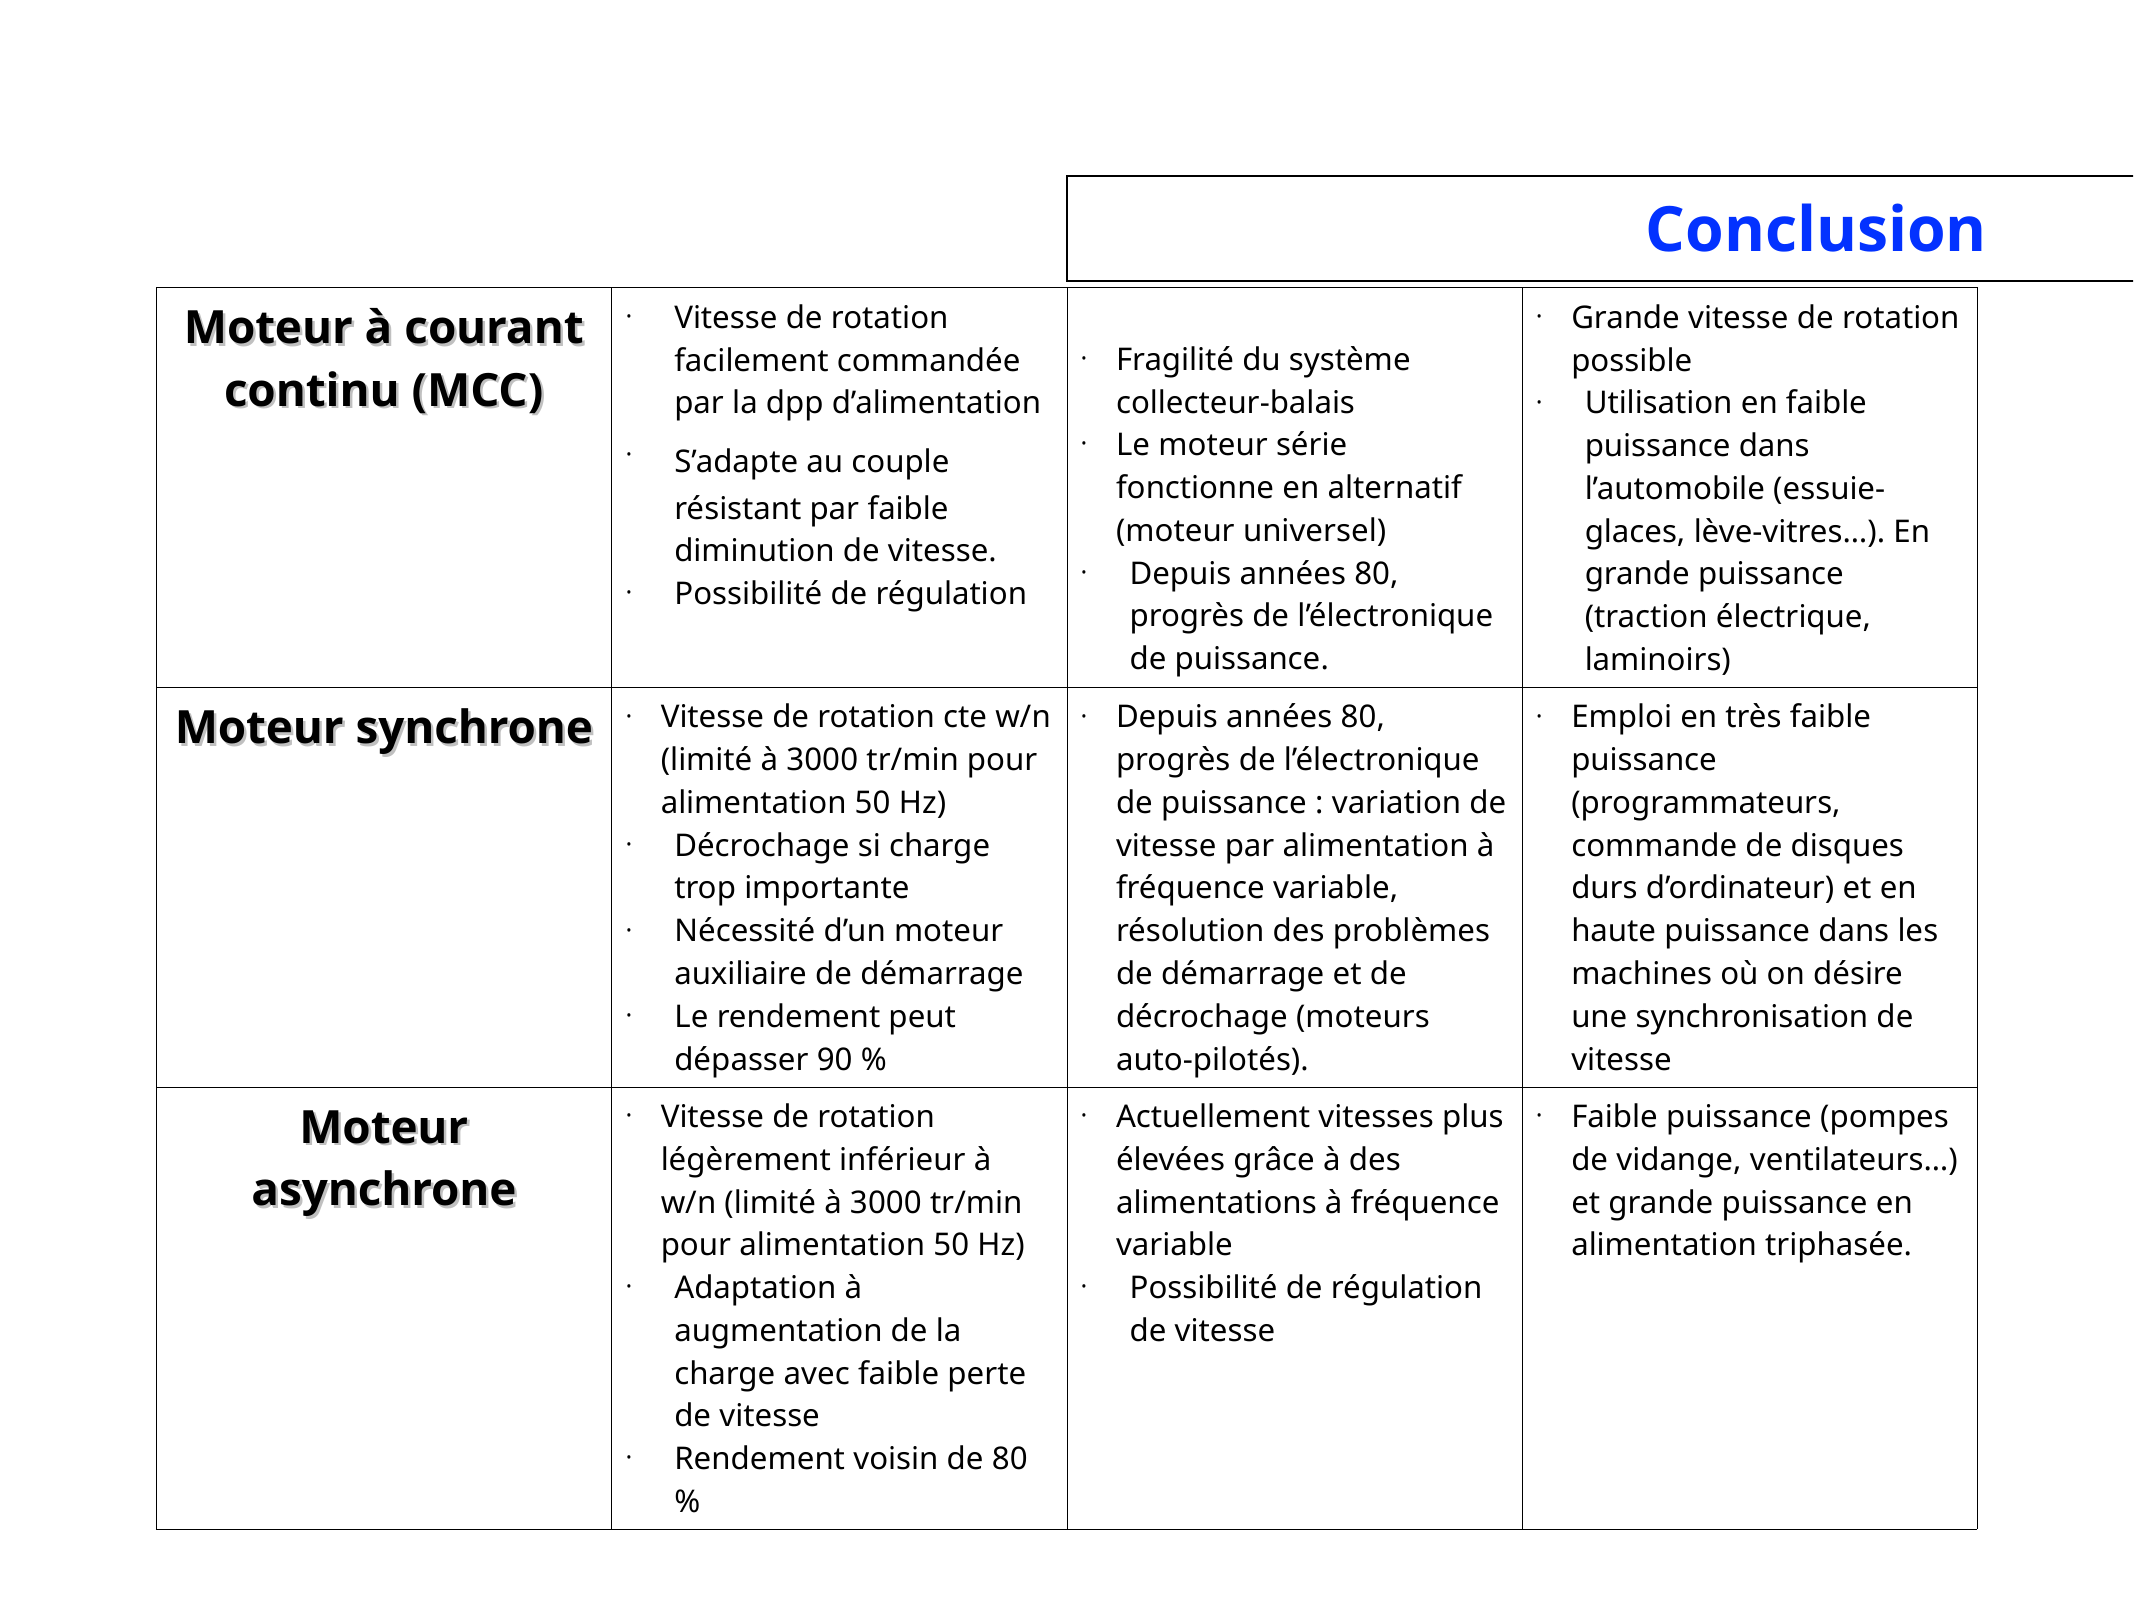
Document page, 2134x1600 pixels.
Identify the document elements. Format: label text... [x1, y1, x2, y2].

table_cell Depuis années 80, progrès de l’électronique de puissance : variation de vitesse par alimentation à fréquence variable, résolution des problèmes de démarrage et de décrochage (moteurs auto-pilotés). [1068, 688, 1522, 1087]
table_header Moteur à courant continu (MCC) [157, 288, 611, 687]
table_cell Emploi en très faible puissance (programmateurs, commande de disques durs d’ordinateur) et en haute puissance dans les machines où on désire une synchronisation de vitesse [1523, 688, 1977, 1087]
table_cell Moteur synchrone [157, 688, 611, 1087]
text_box Conclusion [1066, 176, 2134, 281]
table_cell Vitesse de rotation cte w/n (limité à 3000 tr/min pour alimentation 50 Hz) Décrochage si charge trop importante Nécessité d’un moteur auxiliaire de démarrage Le rendement peut dépasser 90 % [612, 688, 1067, 1087]
table_cell Vitesse de rotation légèrement inférieur à w/n (limité à 3000 tr/min pour alimentation 50 Hz) Adaptation à augmentation de la charge avec faible perte de vitesse Rendement voisin de 80 % [612, 1088, 1067, 1529]
table_header Vitesse de rotation facilement commandée par la dpp d’alimentation S’adapte au couple résistant par faible diminution de vitesse. Possibilité de régulation [612, 288, 1067, 687]
table_cell Moteur asynchrone [157, 1088, 611, 1529]
table_cell Faible puissance (pompes de vidange, ventilateurs…) et grande puissance en alimentation triphasée. [1523, 1088, 1977, 1529]
table_header Grande vitesse de rotation possible Utilisation en faible puissance dans l’automobile (essuie-glaces, lève-vitres…). En grande puissance (traction électrique, laminoirs) [1523, 288, 1977, 687]
table_cell Actuellement vitesses plus élevées grâce à des alimentations à fréquence variable Possibilité de régulation de vitesse [1068, 1088, 1522, 1529]
table_header Fragilité du système collecteur-balais Le moteur série fonctionne en alternatif (moteur universel) Depuis années 80, progrès de l’électronique de puissance. [1068, 288, 1522, 687]
